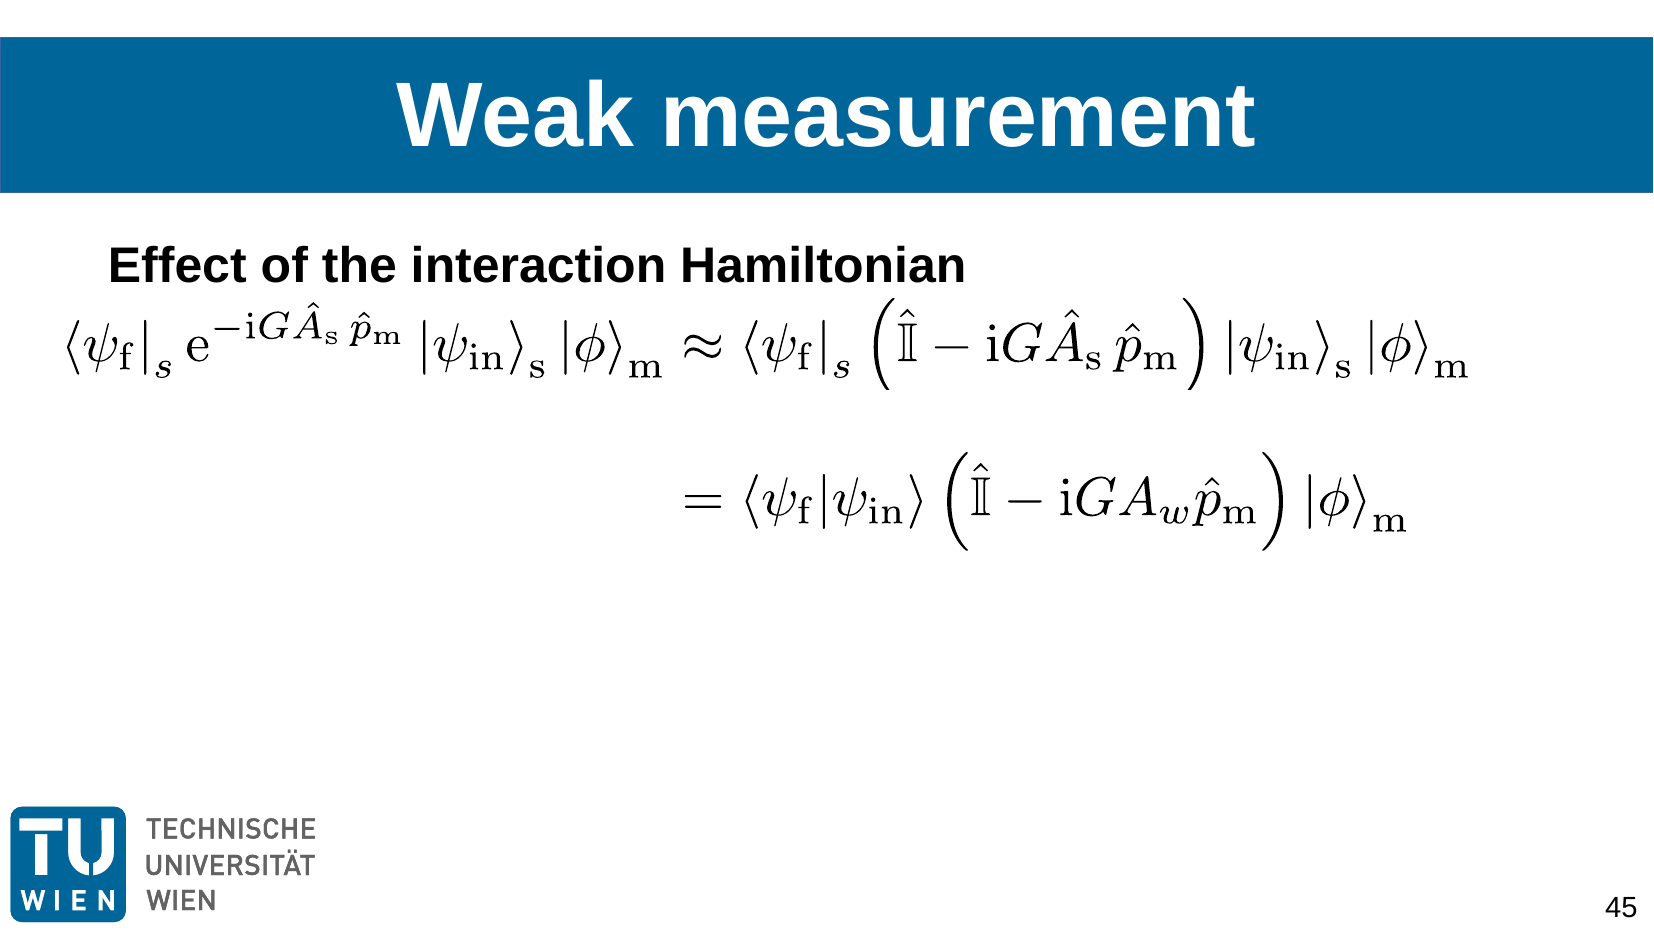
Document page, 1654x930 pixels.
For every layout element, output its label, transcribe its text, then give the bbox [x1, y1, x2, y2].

list Effect of the interaction Hamiltonian [107, 236, 1186, 285]
title Weak measurement [0, 37, 1653, 193]
picture [675, 431, 1426, 552]
picture [45, 285, 1485, 390]
